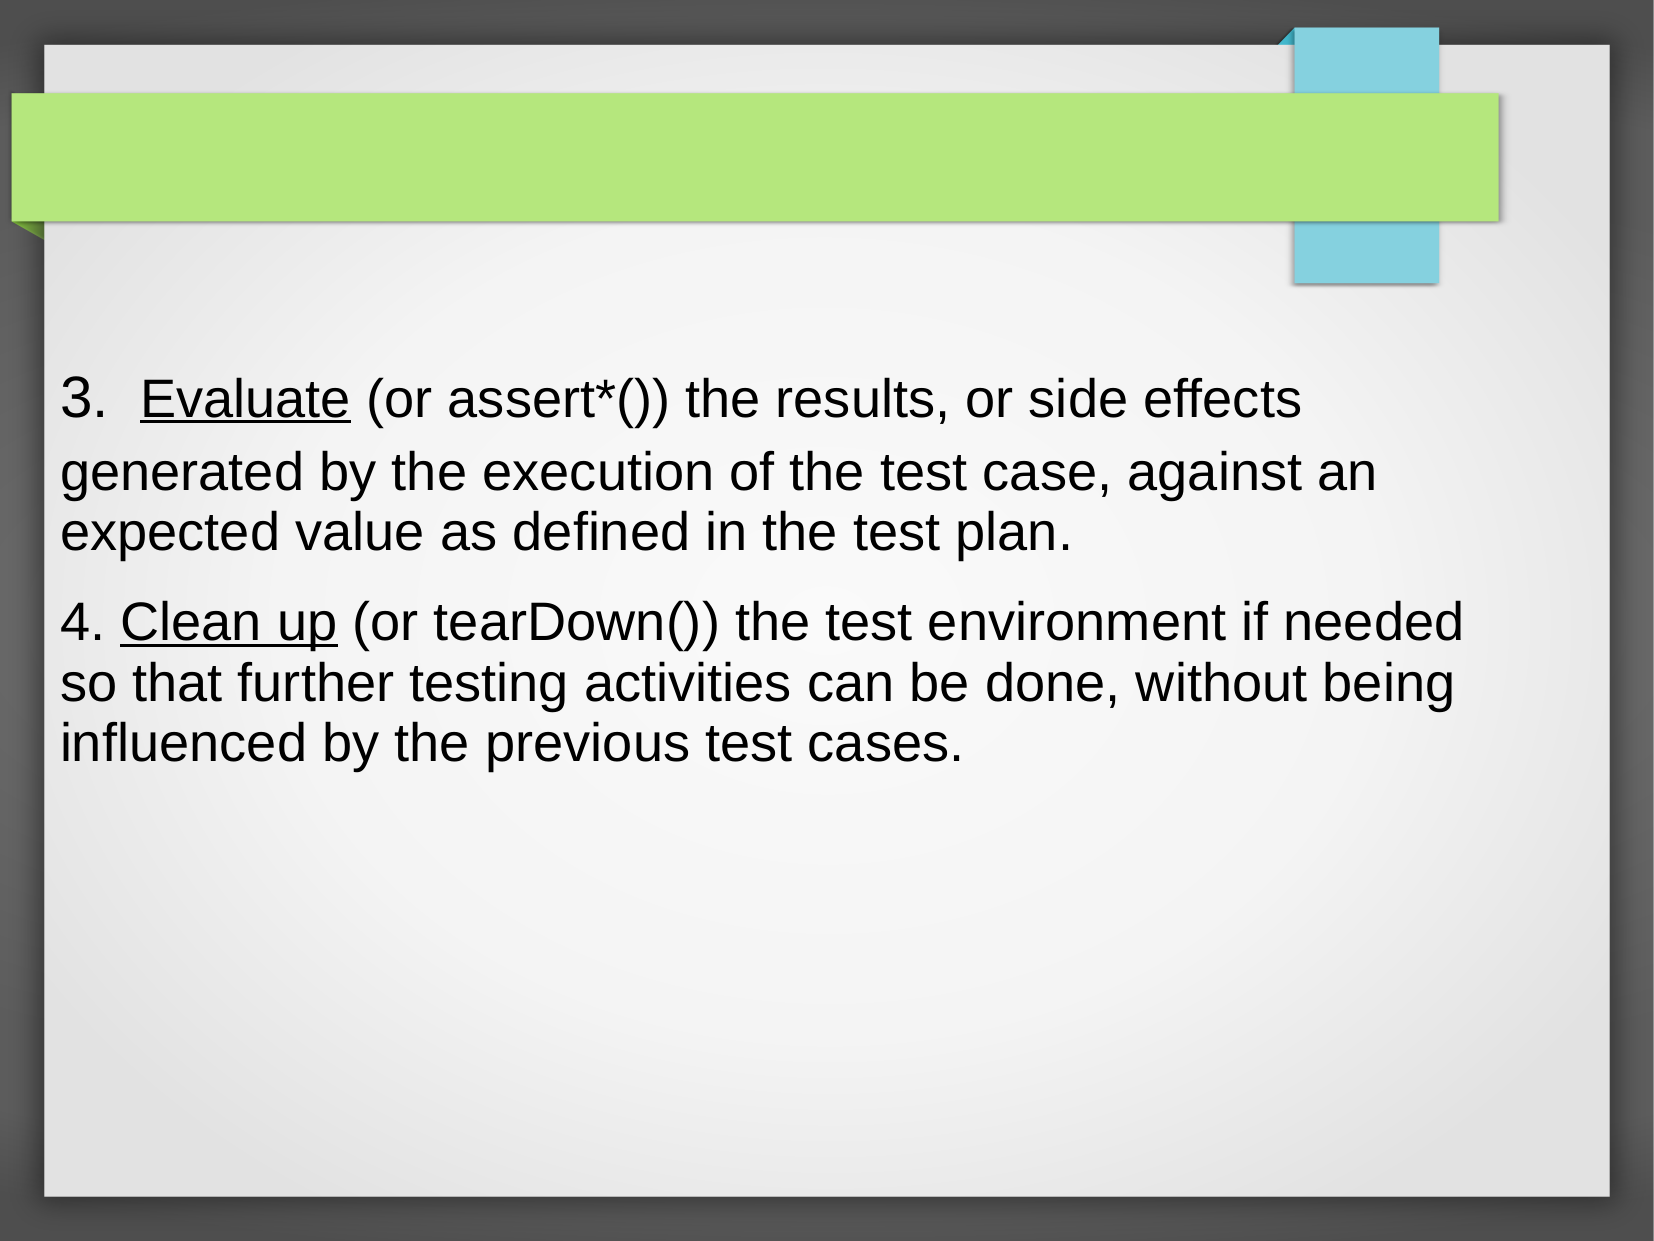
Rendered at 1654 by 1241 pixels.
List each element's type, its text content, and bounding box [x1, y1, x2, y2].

list 3. Evaluate (or assert*()) the results, or side effects generated by the execution of the test case, against an expected value as defined in the test plan. 4. Clean up (or tearDown()) the test environment if needed so that further testing activities can be done, without being influenced by the previous test cases. [60, 315, 1549, 1036]
picture [0, 0, 1654, 1241]
